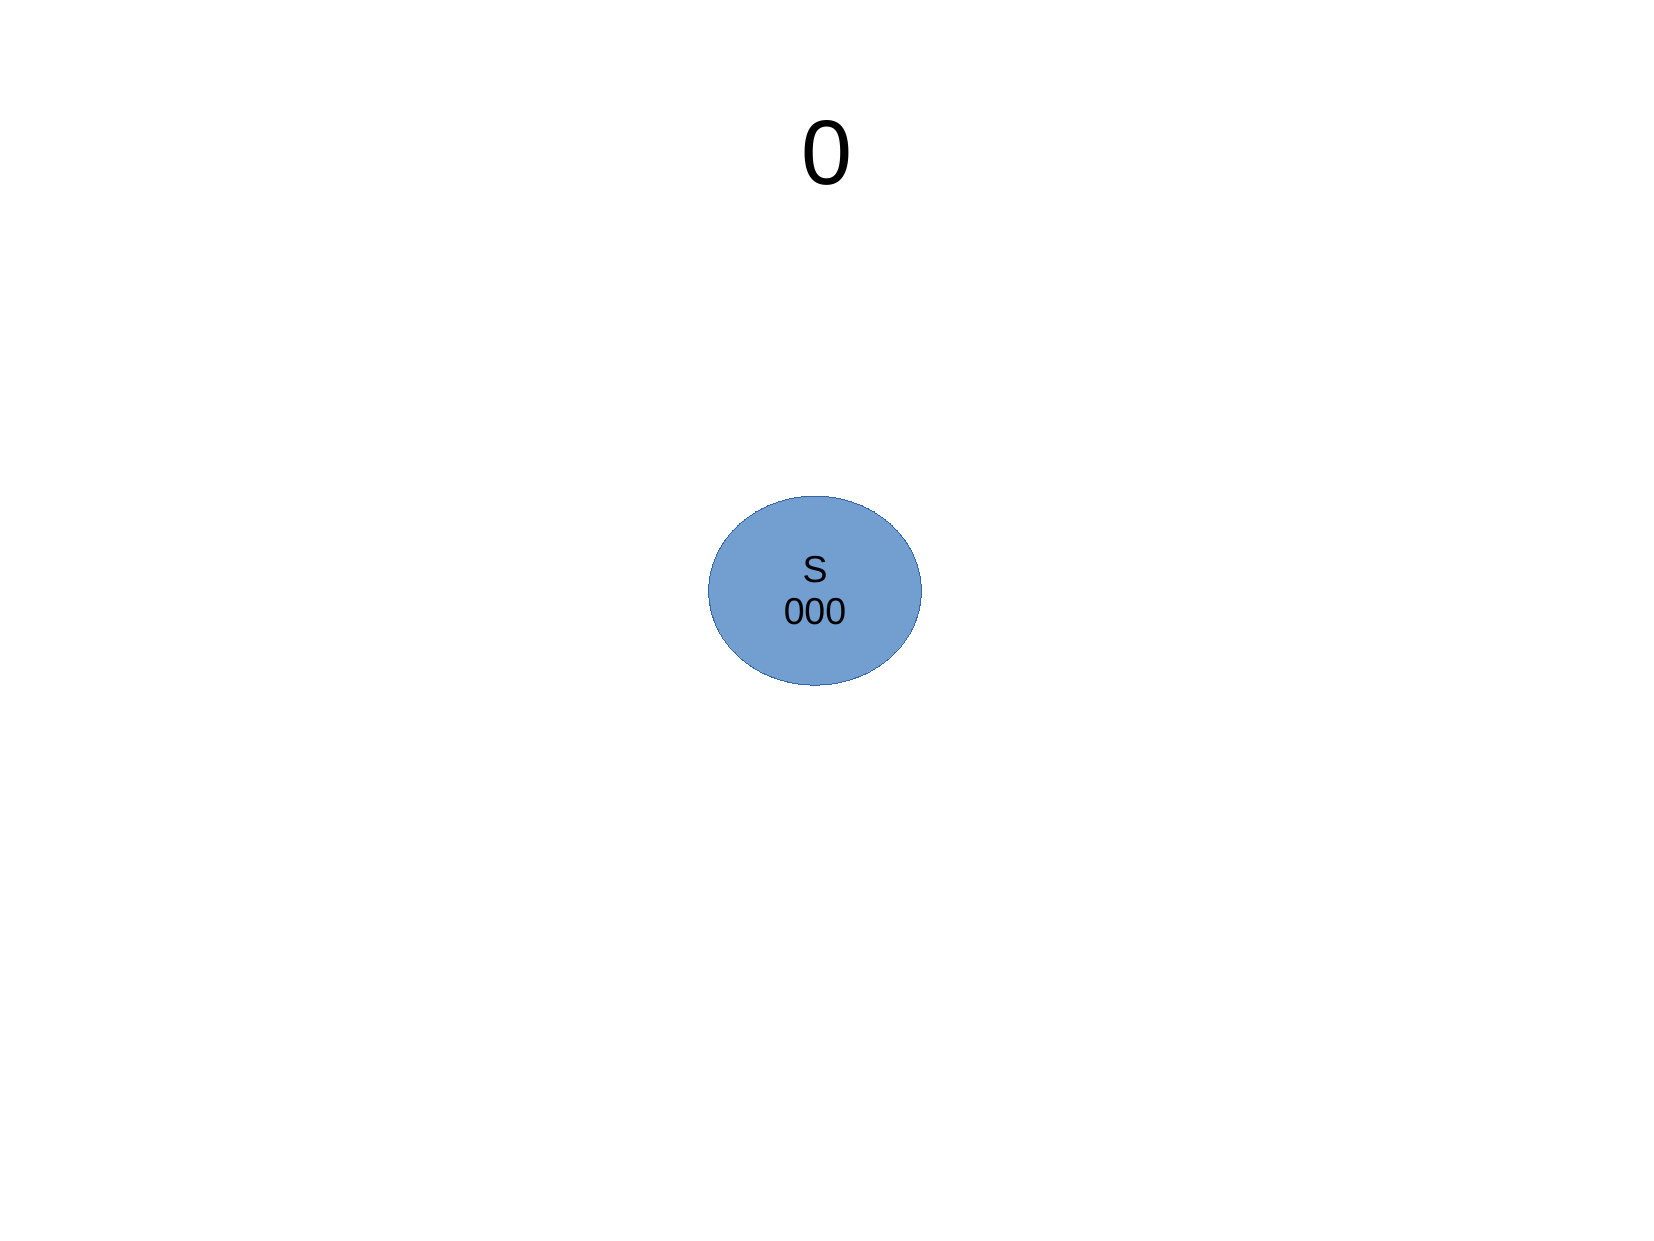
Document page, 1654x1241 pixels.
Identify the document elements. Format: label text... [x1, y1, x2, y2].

text_box S 000 [708, 496, 922, 686]
title 0 [82, 49, 1571, 257]
